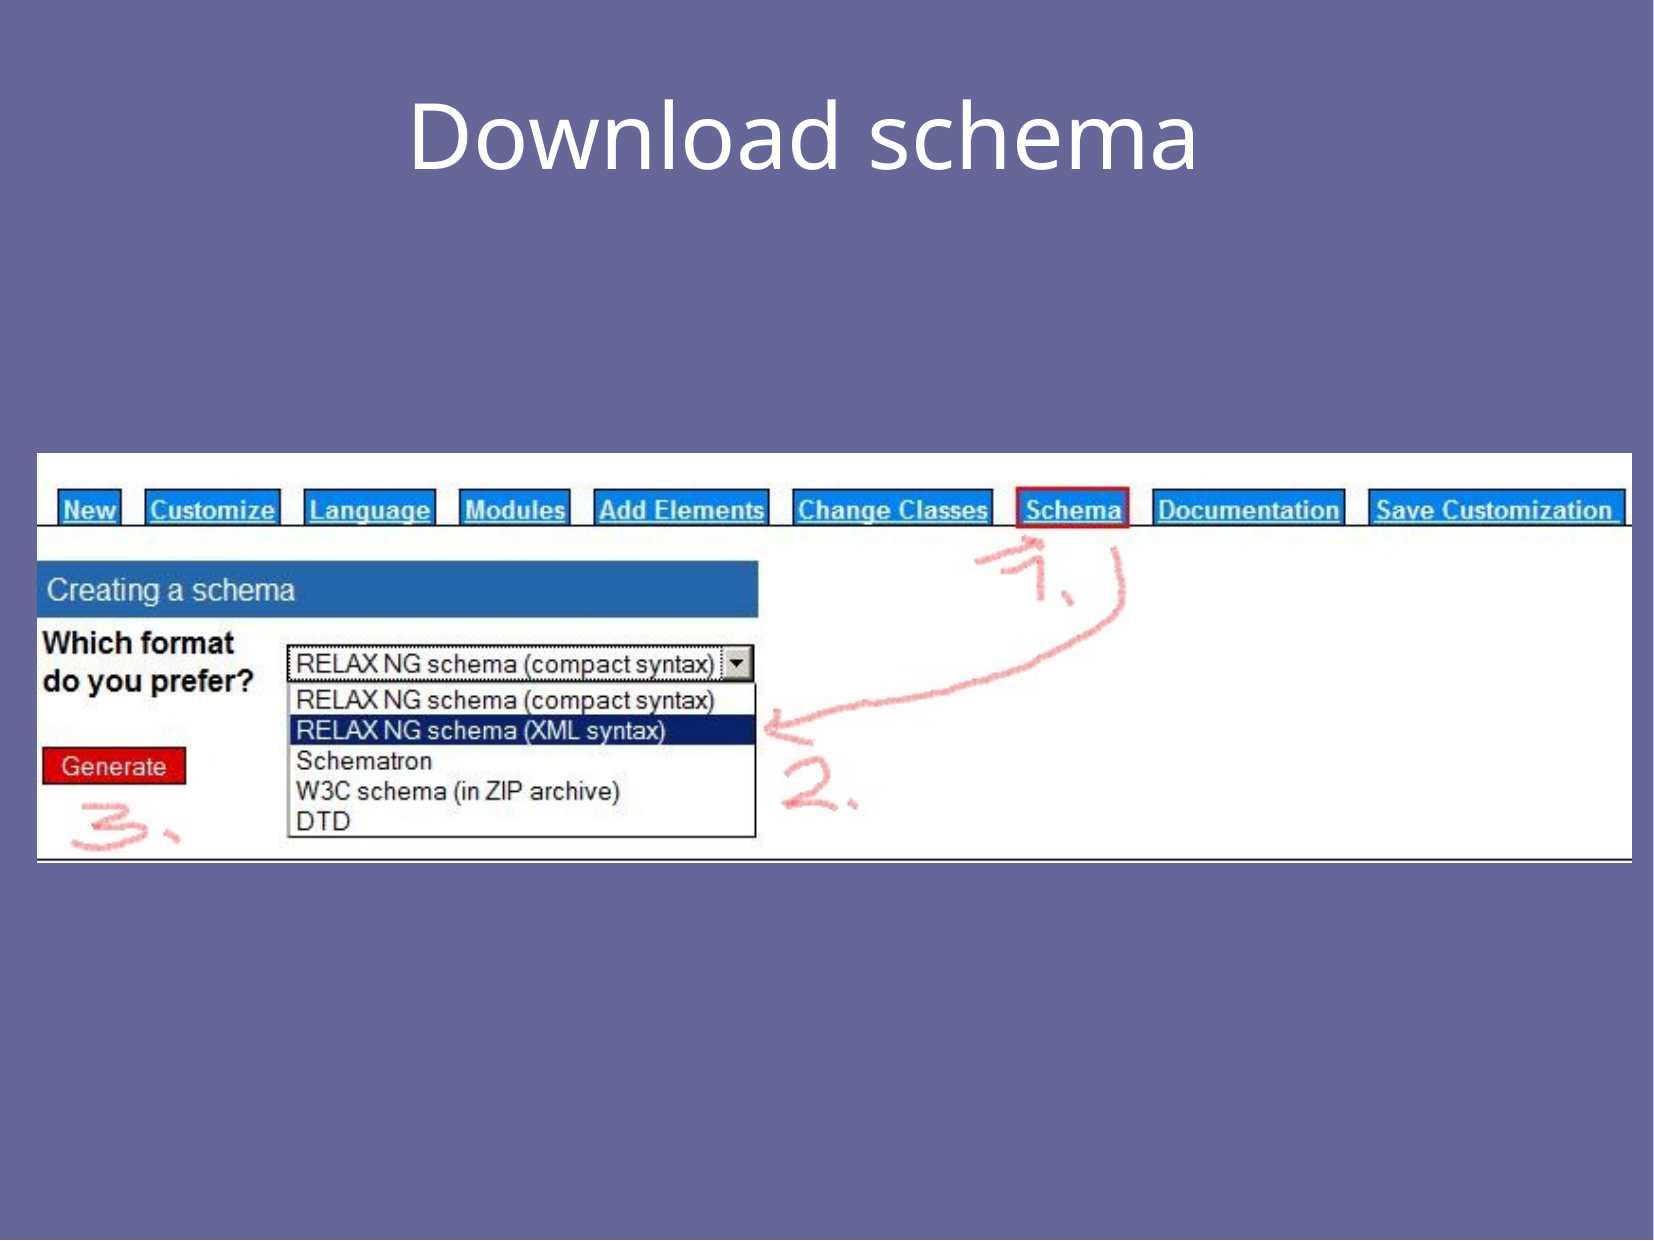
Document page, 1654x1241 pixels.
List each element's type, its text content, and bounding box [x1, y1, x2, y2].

picture [37, 453, 1632, 863]
title Download schema [112, 37, 1525, 230]
